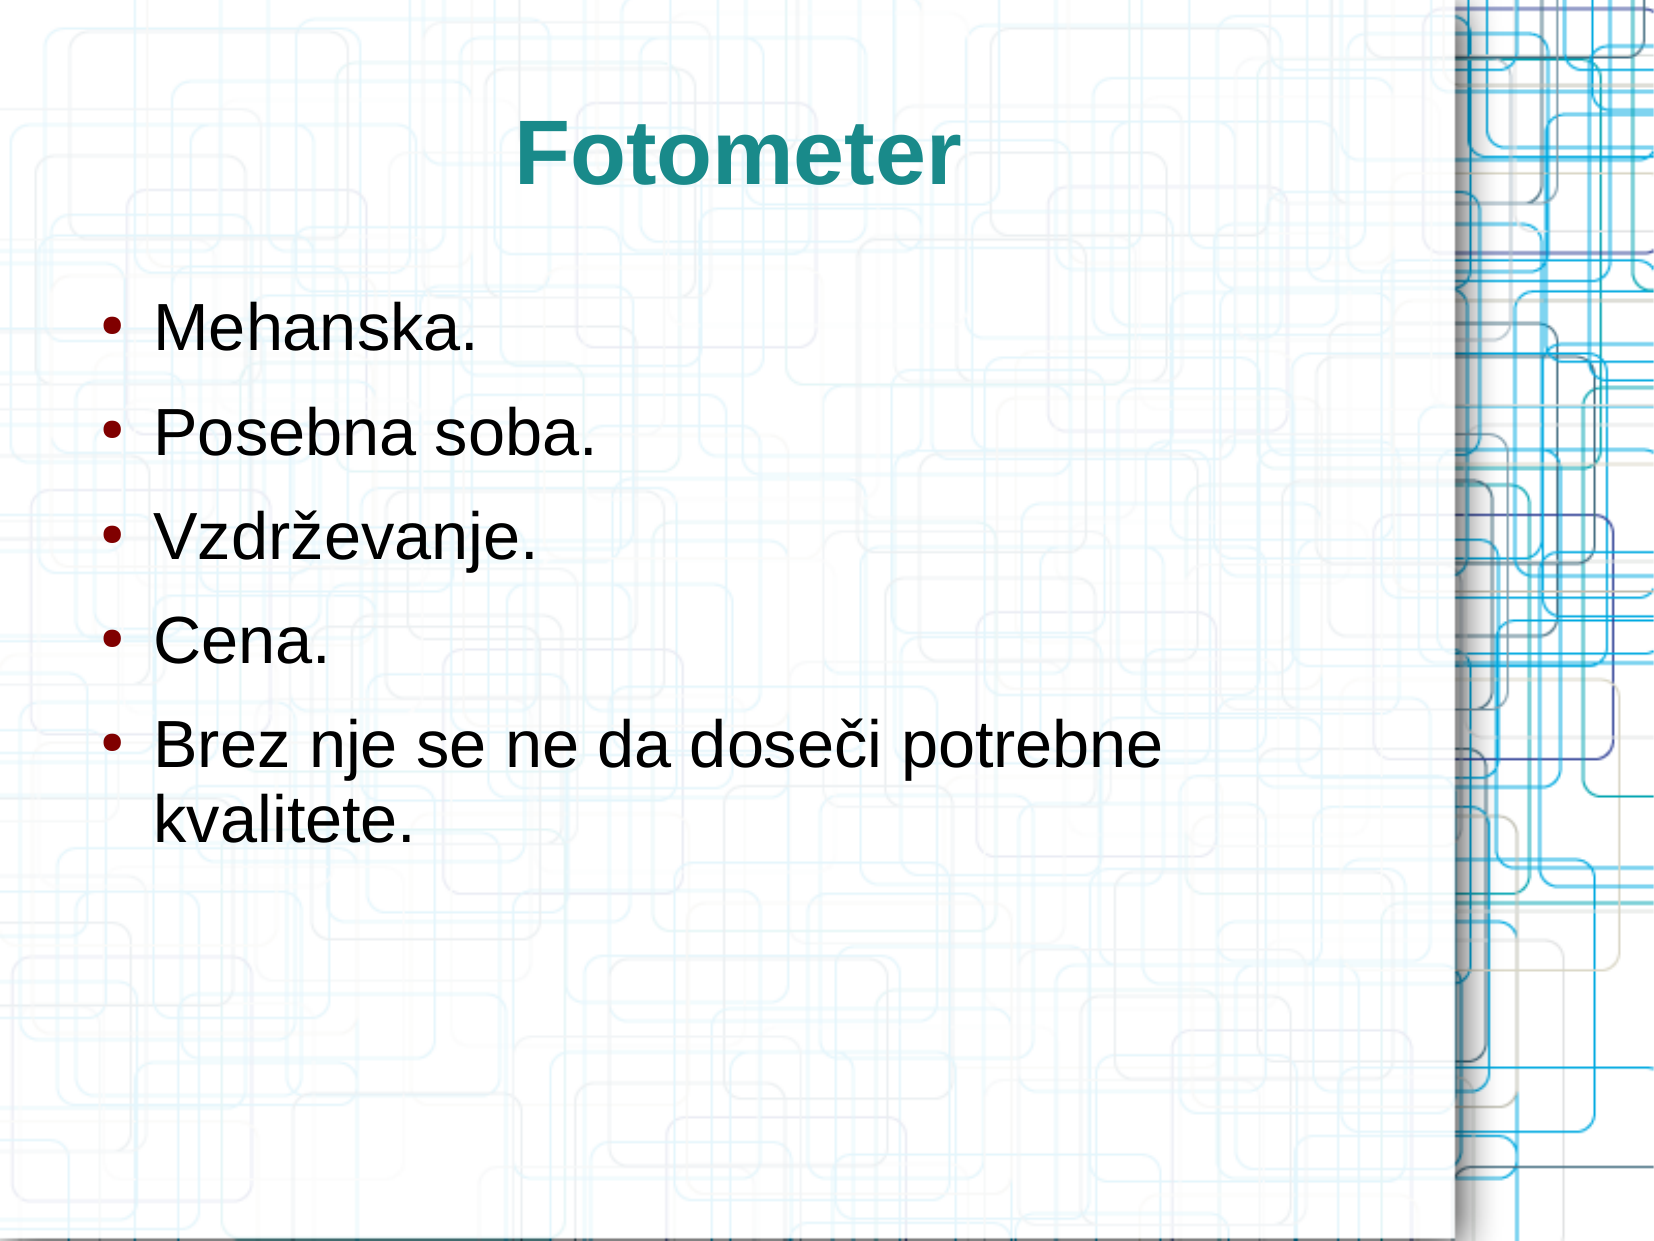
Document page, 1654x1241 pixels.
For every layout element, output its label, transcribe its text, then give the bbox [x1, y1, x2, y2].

picture [0, 0, 1654, 1241]
title Fotometer [59, 49, 1418, 257]
list Mehanska. Posebna soba. Vzdrževanje. Cena. Brez nje se ne da doseči potrebne kvalitete. [82, 290, 1418, 1010]
